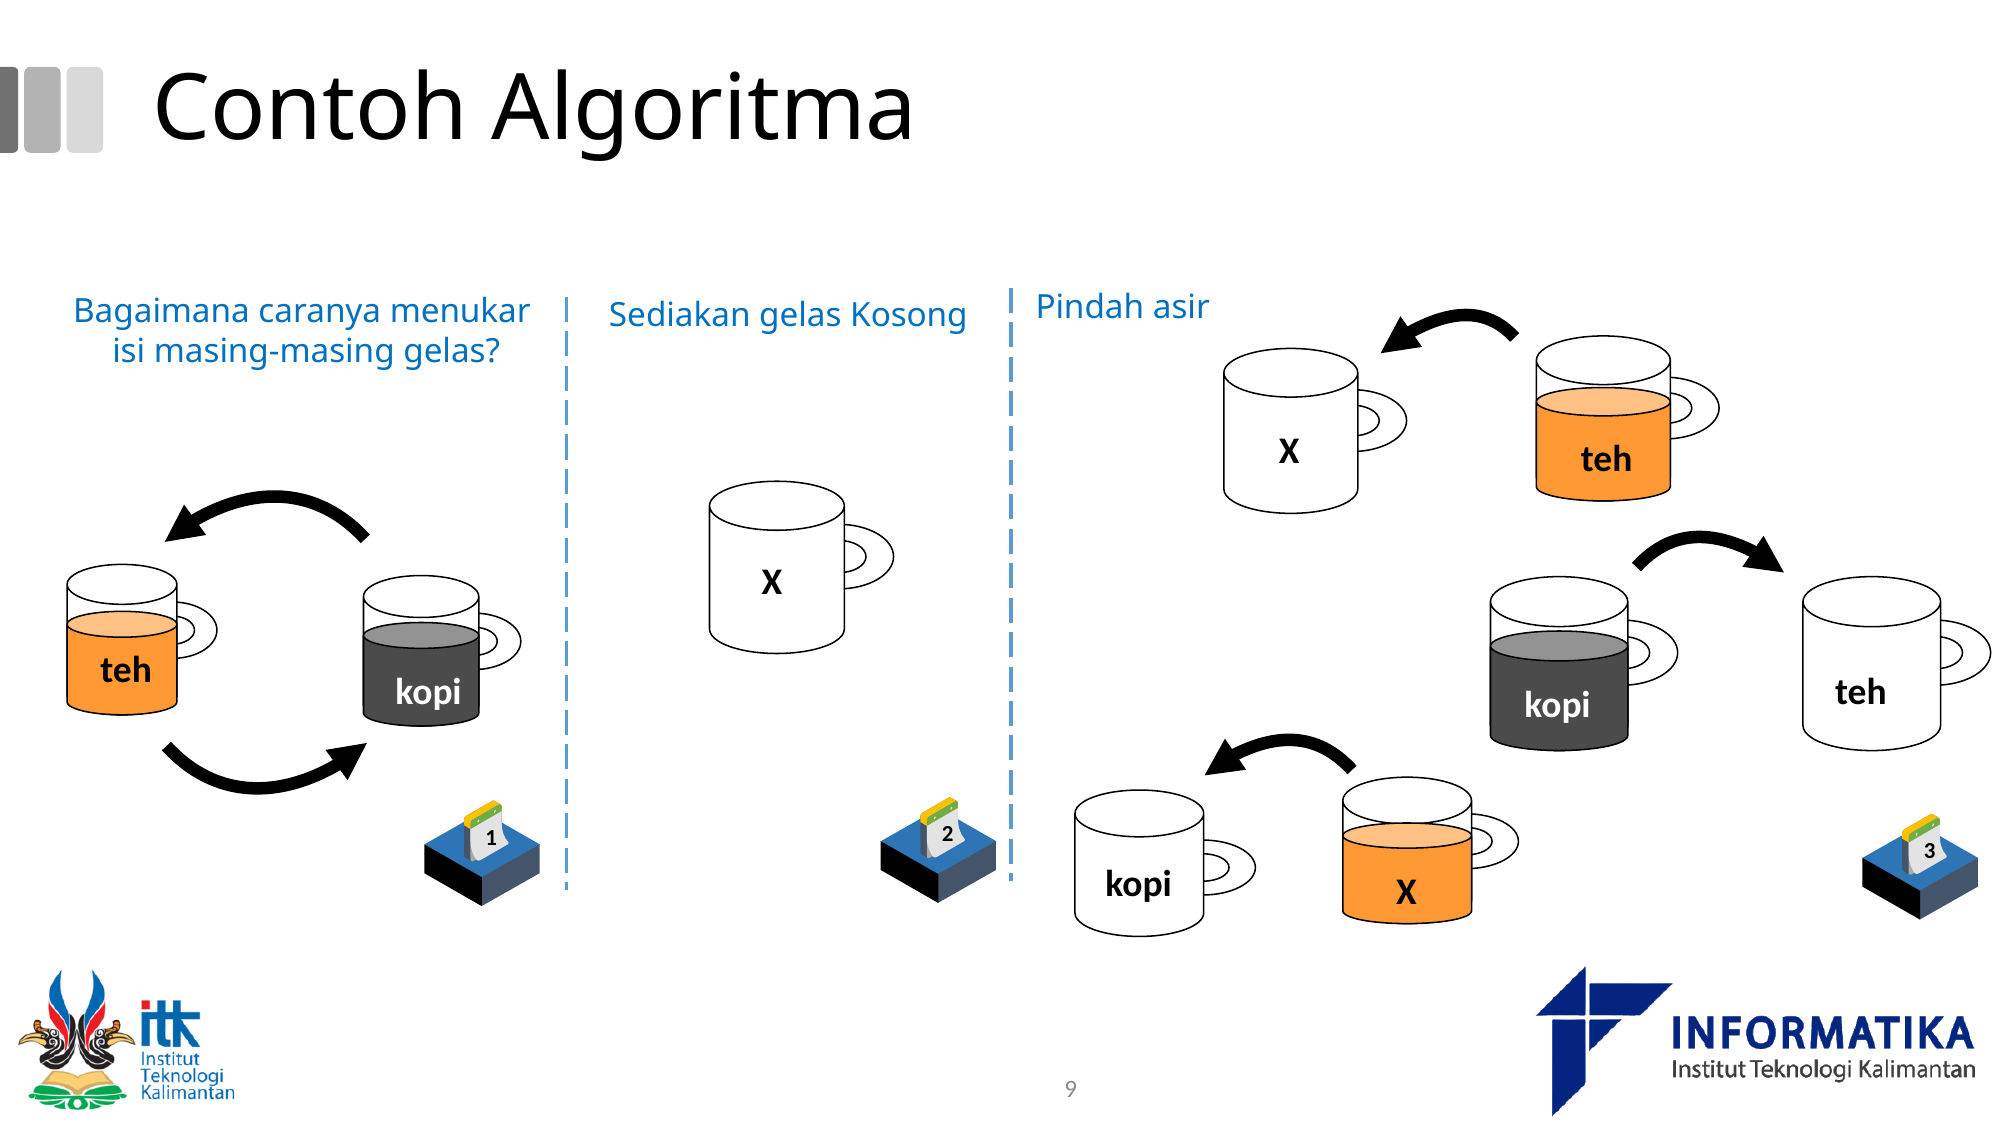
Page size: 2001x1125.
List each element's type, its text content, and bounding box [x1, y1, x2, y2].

text_box teh [85, 637, 167, 698]
text_box [1342, 802, 1381, 834]
text_box [1862, 813, 1979, 920]
text_box [1074, 814, 1256, 937]
picture [1534, 965, 1976, 1118]
text_box [1490, 605, 1678, 751]
text_box 3 [1908, 825, 1947, 875]
text_box Sediakan gelas Kosong [566, 285, 1011, 341]
text_box [363, 600, 521, 727]
picture [0, 935, 253, 1125]
text_box [1802, 602, 1991, 751]
text_box X [1380, 859, 1433, 920]
text_box X [746, 549, 802, 610]
text_box [1342, 804, 1519, 924]
text_box [709, 508, 894, 654]
text_box kopi [1090, 851, 1192, 912]
text_box [424, 800, 540, 907]
text_box [1536, 362, 1720, 501]
text_box teh [1566, 426, 1651, 487]
text_box [1223, 374, 1407, 514]
text_box [880, 797, 997, 903]
text_box Pindah asir [1020, 278, 1414, 334]
text_box 2 [926, 807, 965, 858]
text_box X [1264, 418, 1318, 479]
text_box kopi [380, 660, 477, 720]
text_box [67, 588, 217, 715]
title Contoh Algoritma [137, 1, 1863, 219]
text_box kopi [1509, 672, 1617, 733]
text_box 1 [470, 812, 509, 861]
text_box Bagaimana caranya menukar isi masing-masing gelas? [56, 281, 557, 377]
text_box teh [1820, 659, 1907, 720]
